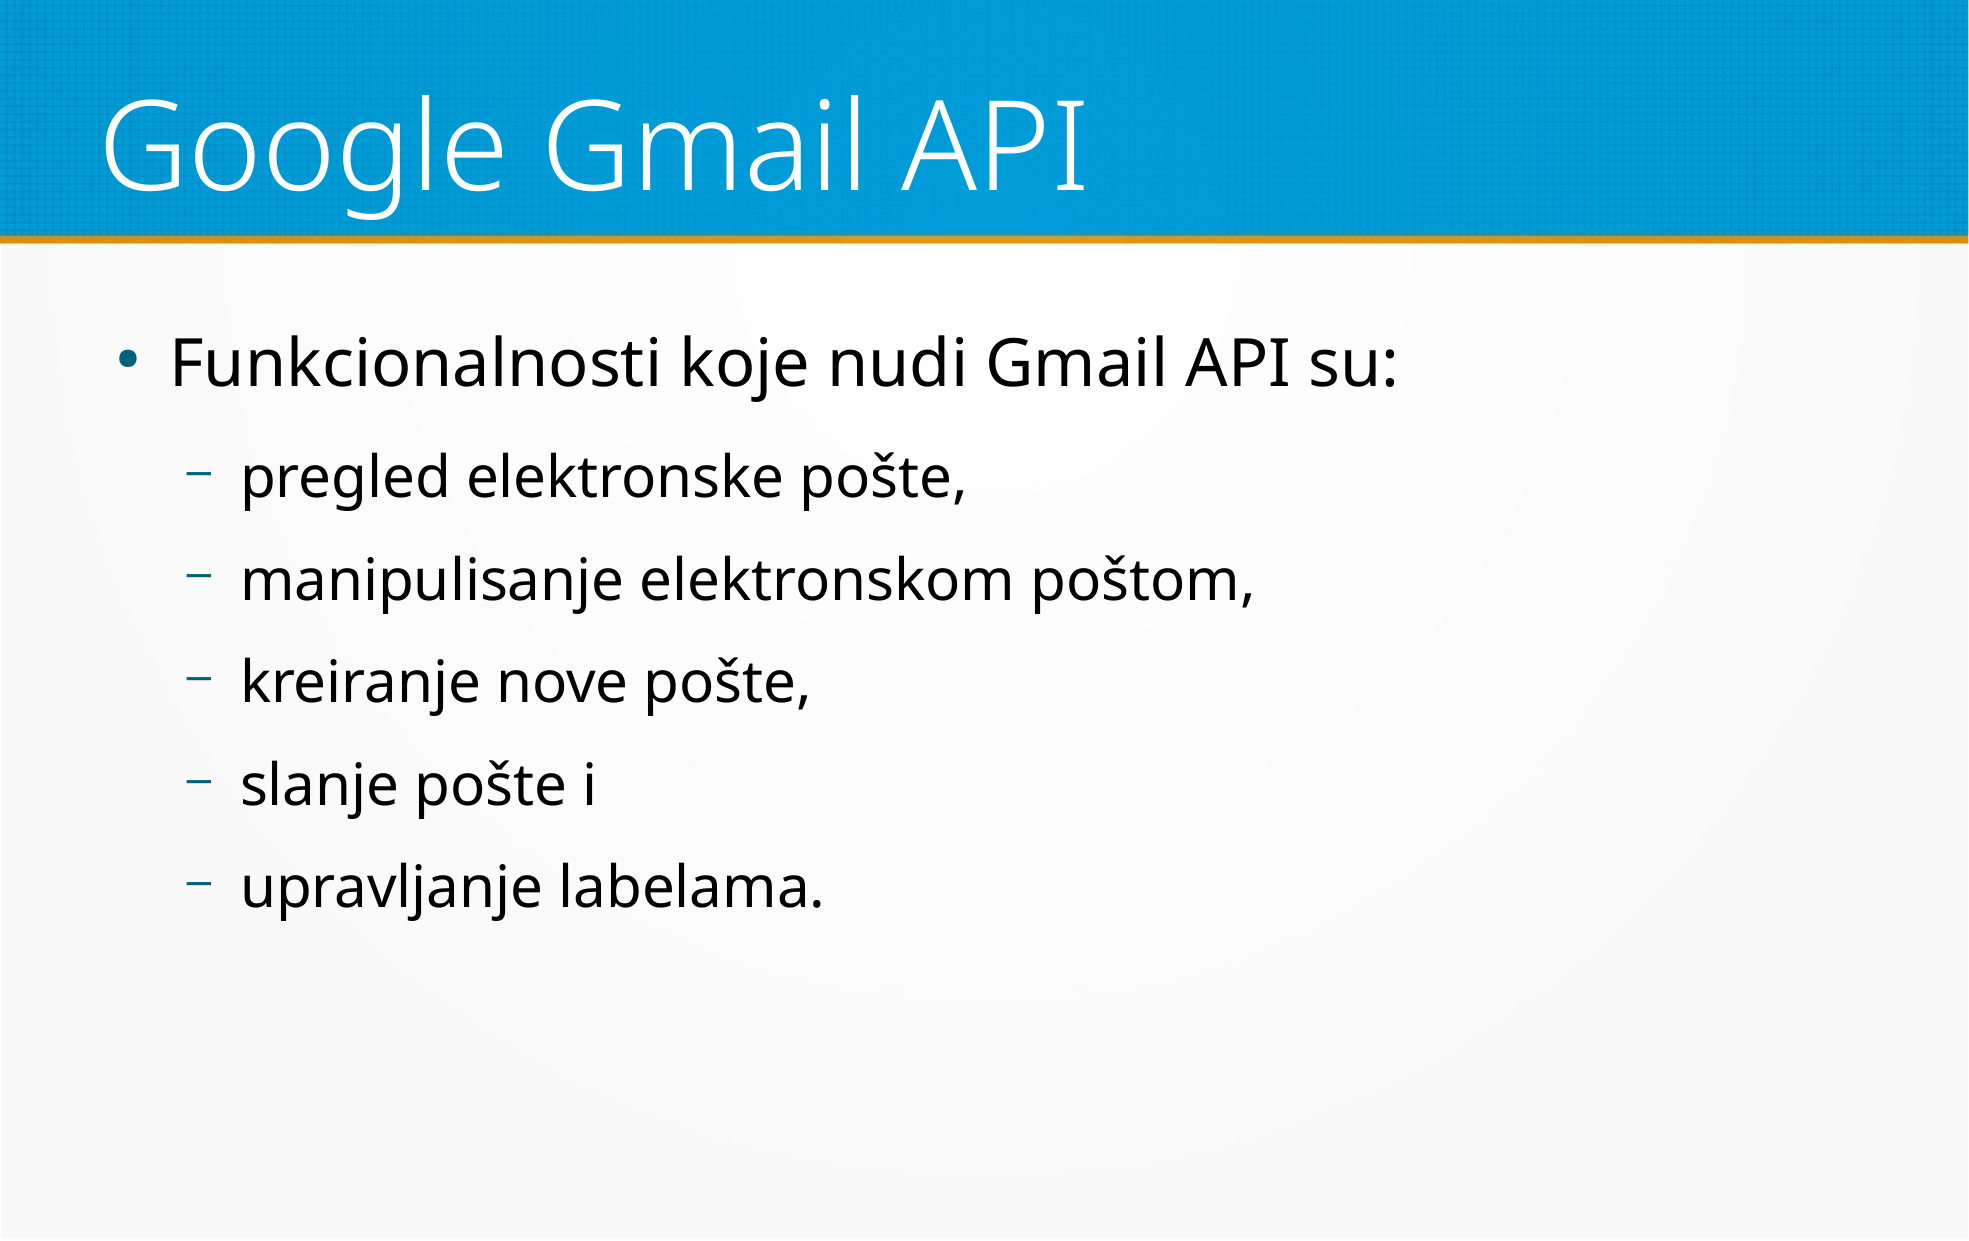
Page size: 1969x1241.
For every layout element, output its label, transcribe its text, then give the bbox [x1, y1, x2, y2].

picture [0, 233, 1969, 1241]
title Google Gmail API [98, 19, 1870, 227]
list Funkcionalnosti koje nudi Gmail API su: pregled elektronske pošte, manipulisanje elektronskom poštom, kreiranje nove pošte, slanje pošte i upravljanje labelama. [98, 315, 1861, 1081]
